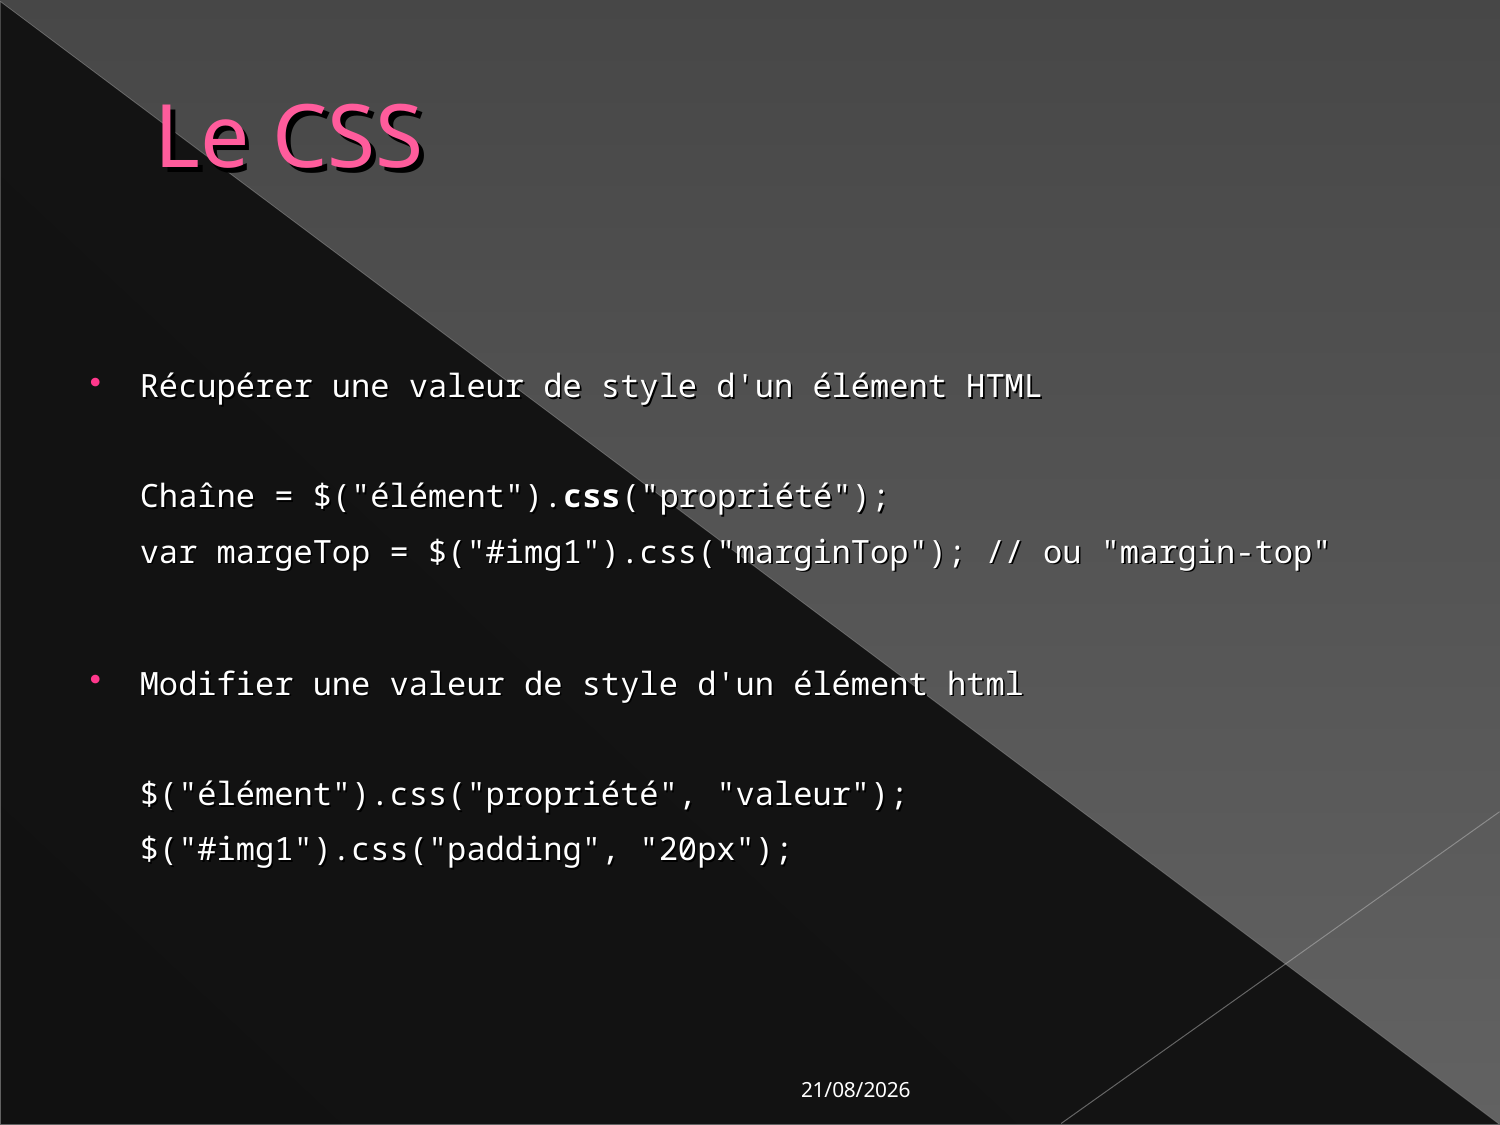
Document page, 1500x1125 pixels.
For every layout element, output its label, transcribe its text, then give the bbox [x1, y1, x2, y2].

list Récupérer une valeur de style d'un élément HTML Chaîne = $("élément").css("propriété"); var margeTop = $("#img1").css("marginTop"); // ou "margin-top" Modifier une valeur de style d'un élément html $("élément").css("propriété", "valeur"); $("#img1").css("padding", "20px"); [75, 259, 1418, 875]
title Le CSS [75, 43, 1426, 225]
